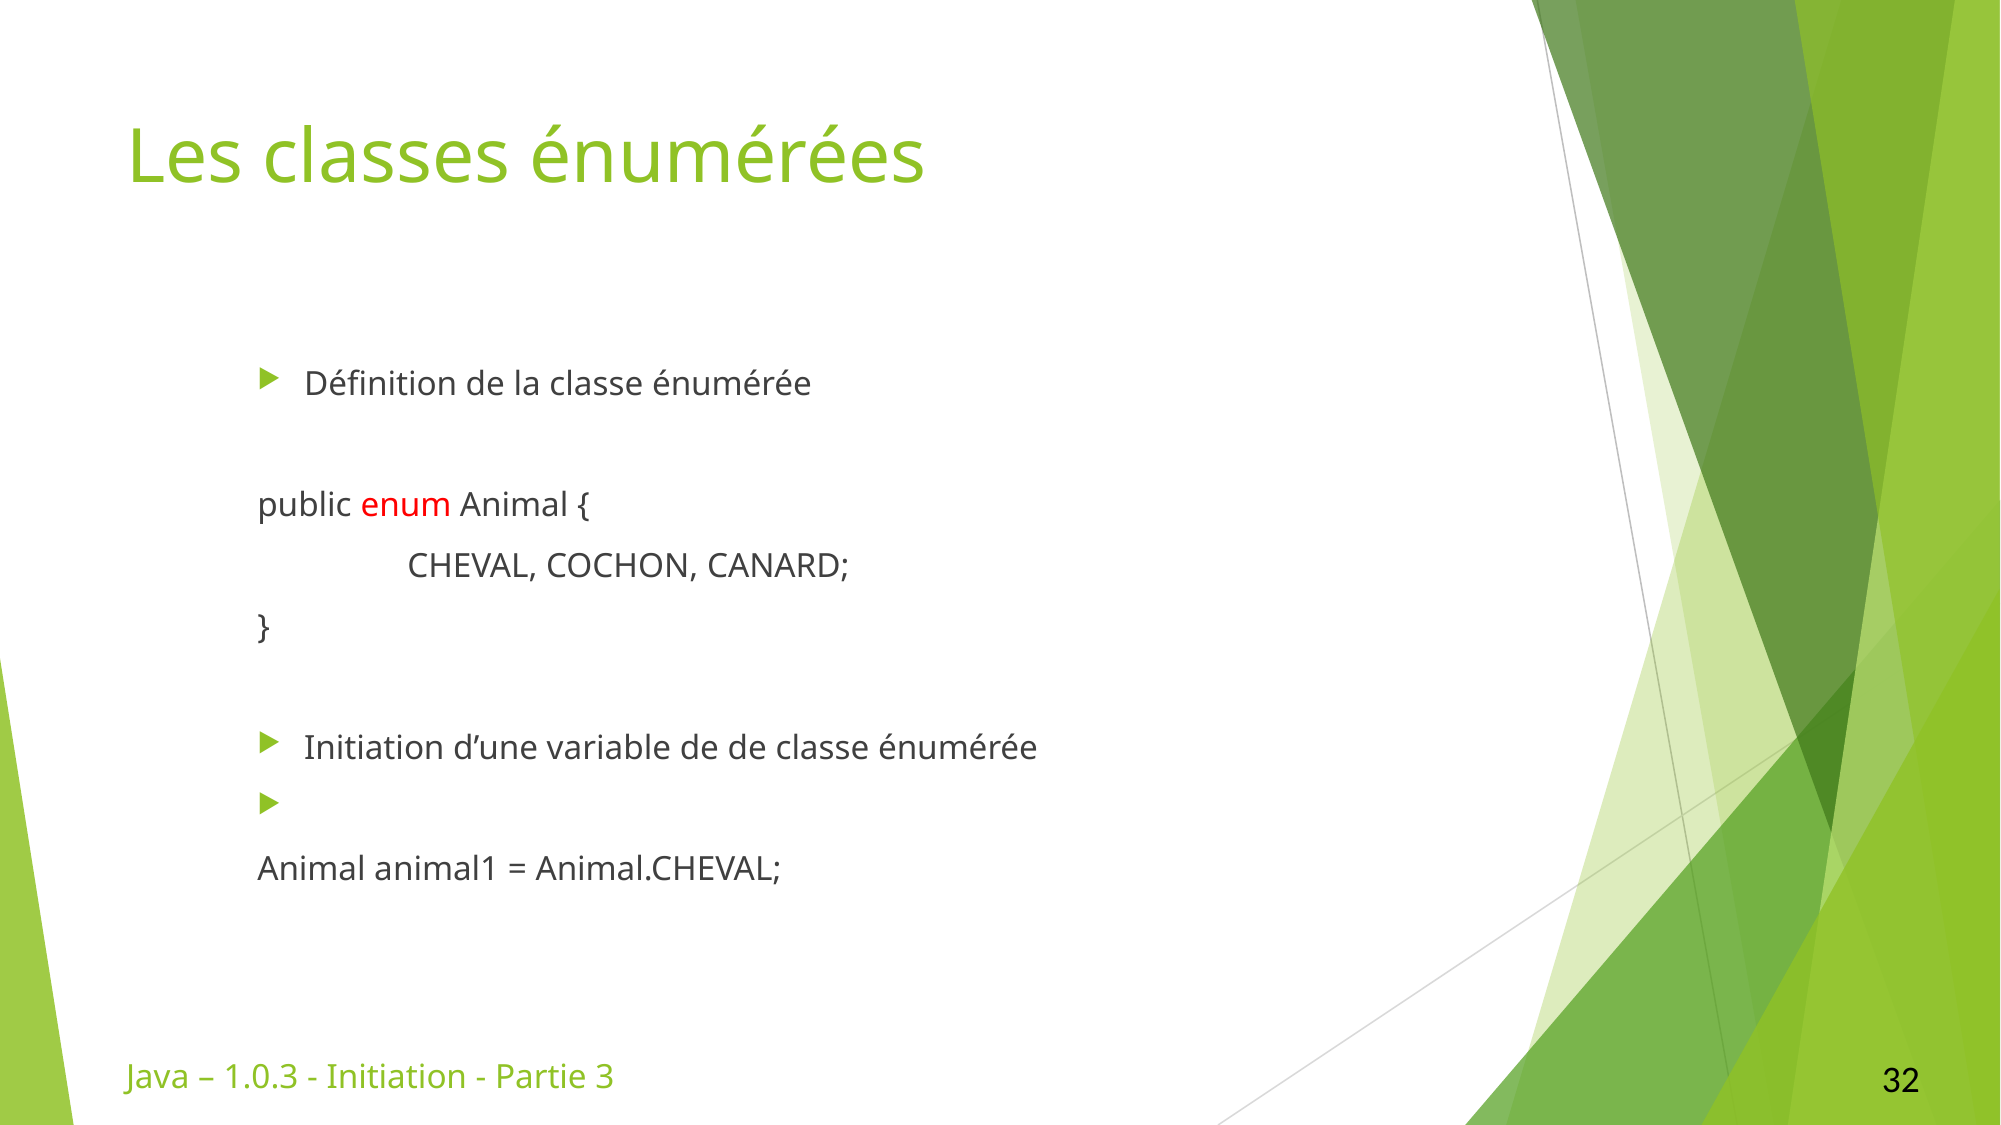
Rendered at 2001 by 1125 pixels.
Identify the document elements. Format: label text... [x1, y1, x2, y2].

list Définition de la classe énumérée public enum Animal { CHEVAL, COCHON, CANARD; } Initiation d’une variable de de classe énumérée Animal animal1 = Animal.CHEVAL; [111, 354, 1522, 1048]
title Les classes énumérées [111, 99, 1522, 317]
text_box Java – 1.0.3 - Initiation - Partie 3 [111, 1047, 1094, 1109]
text_box [1866, 1047, 1979, 1108]
